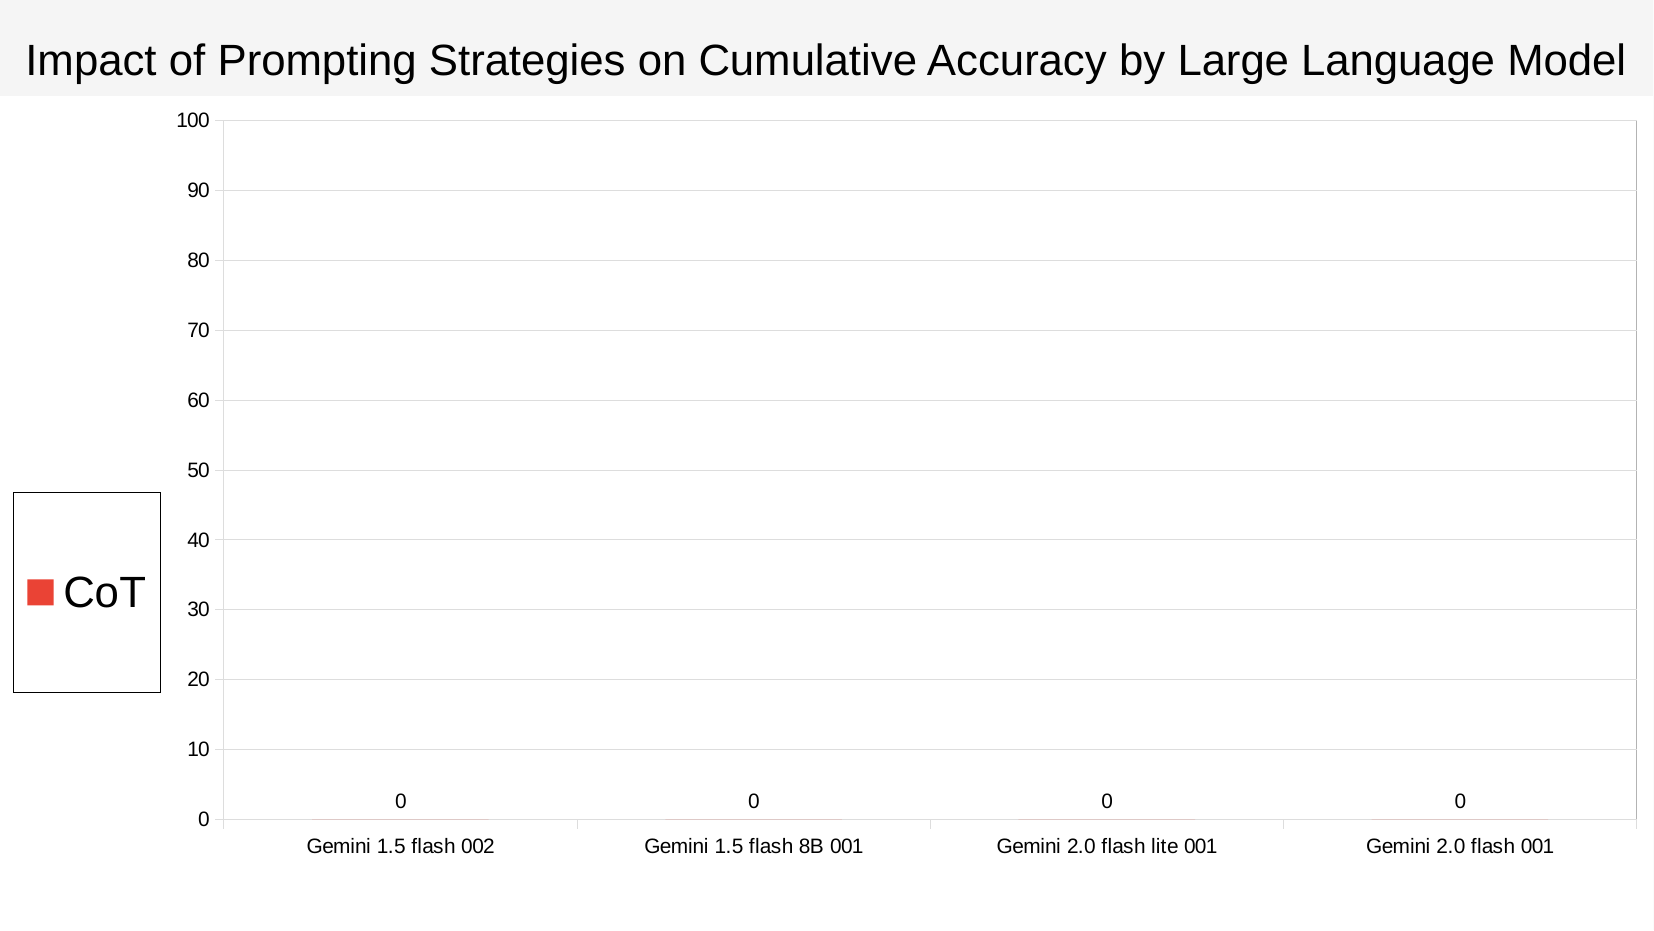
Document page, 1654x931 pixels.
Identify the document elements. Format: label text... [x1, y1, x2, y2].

title Impact of Prompting Strategies on Cumulative Accuracy by Large Language Model [0, 29, 1654, 92]
chart [0, 96, 1653, 931]
